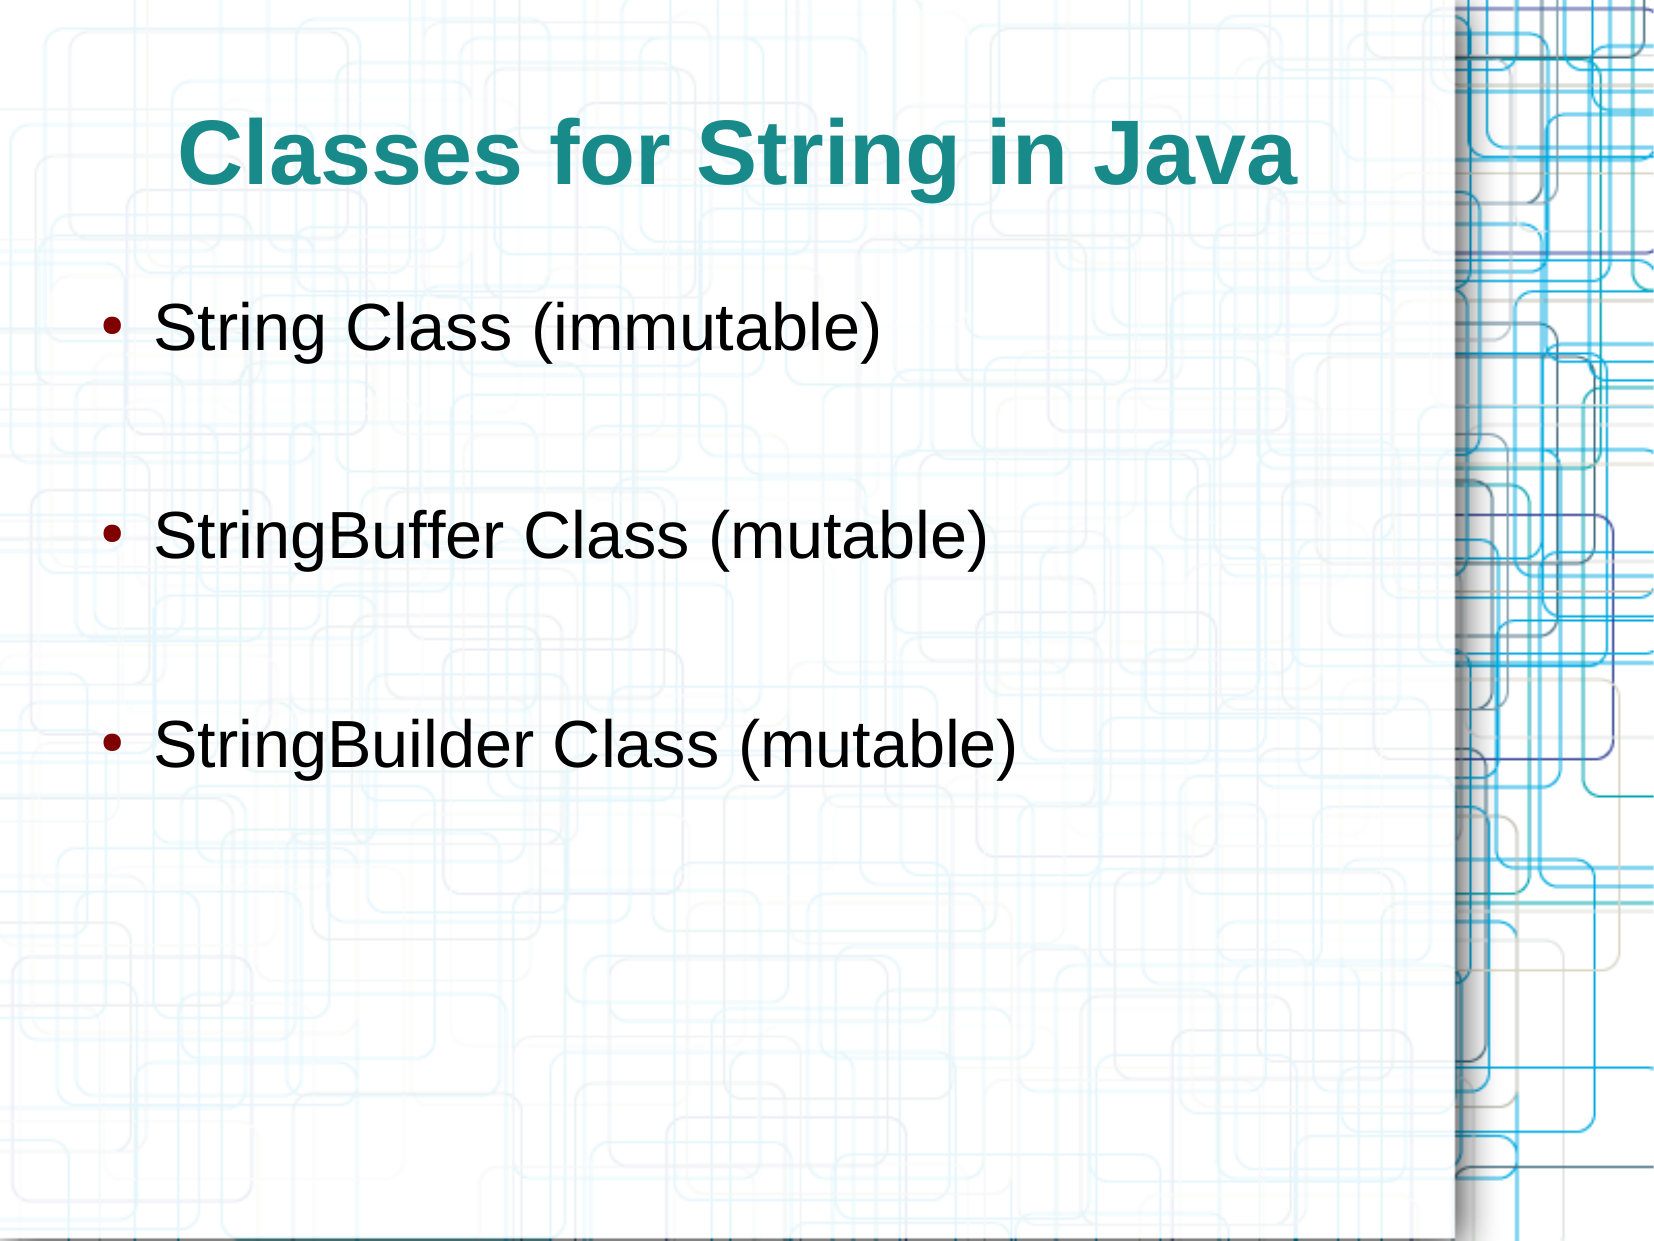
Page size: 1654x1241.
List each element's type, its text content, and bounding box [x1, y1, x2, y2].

list String Class (immutable) StringBuffer Class (mutable) StringBuilder Class (mutable) [82, 290, 1418, 1109]
picture [0, 0, 1654, 1241]
title Classes for String in Java [59, 49, 1418, 257]
